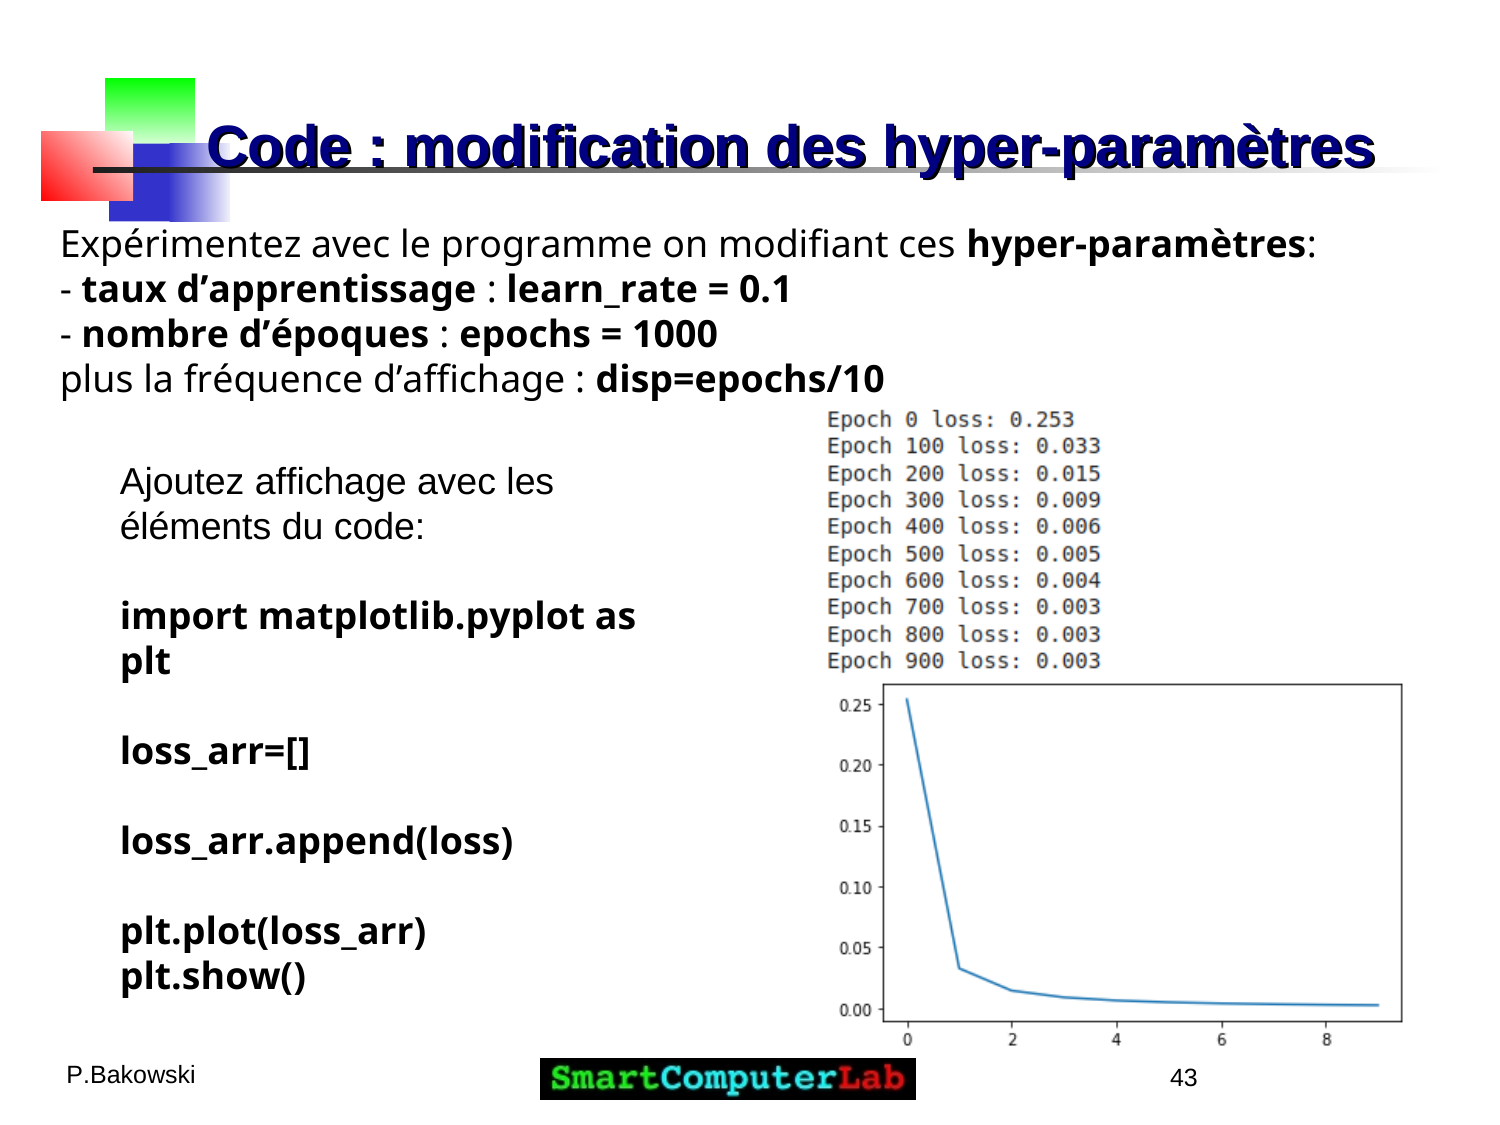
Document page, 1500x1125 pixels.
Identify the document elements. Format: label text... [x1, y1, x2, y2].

text_box Expérimentez avec le programme on modifiant ces hyper-paramètres: - taux d’apprentissage : learn_rate = 0.1 - nombre d’époques : epochs = 1000 plus la fréquence d’affichage : disp=epochs/10 [45, 212, 1336, 421]
picture [804, 404, 1426, 1052]
picture [540, 1058, 916, 1100]
text_box Ajoutez affichage avec les éléments du code: import matplotlib.pyplot as plt loss_arr=[] loss_arr.append(loss) plt.plot(loss_arr) plt.show() [105, 450, 691, 960]
title Code : modification des hyper-paramètres [191, 30, 1456, 186]
